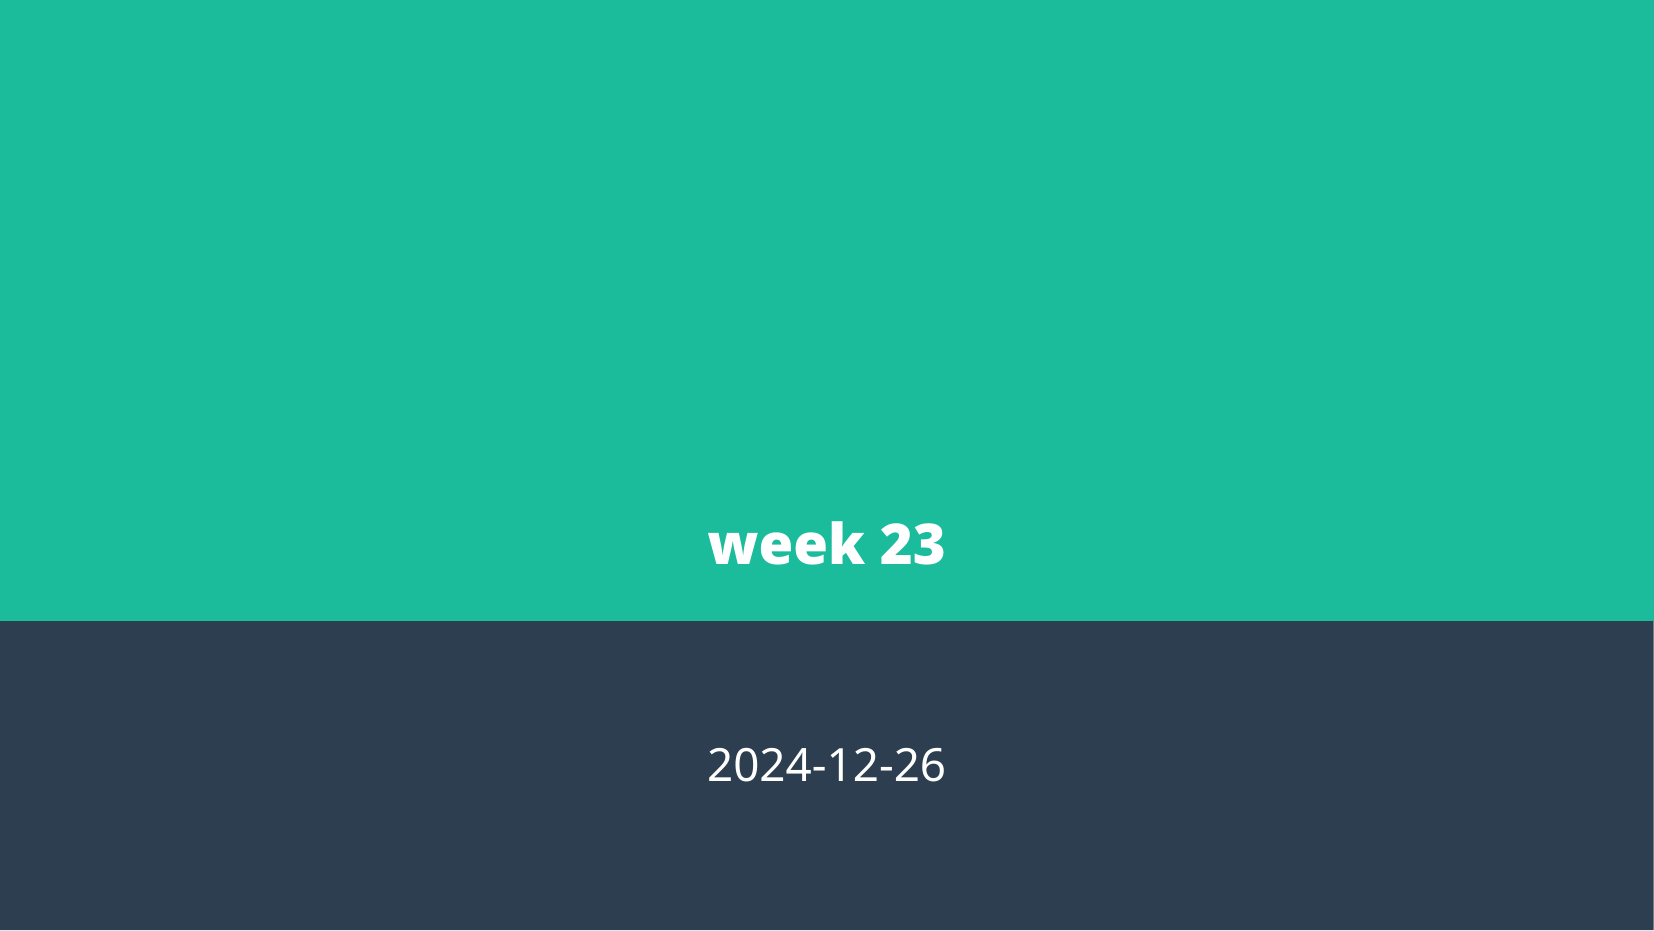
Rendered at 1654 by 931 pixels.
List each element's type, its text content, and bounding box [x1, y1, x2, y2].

title week 23 [59, 465, 1595, 583]
subtitle 2024-12-26 [59, 642, 1595, 886]
